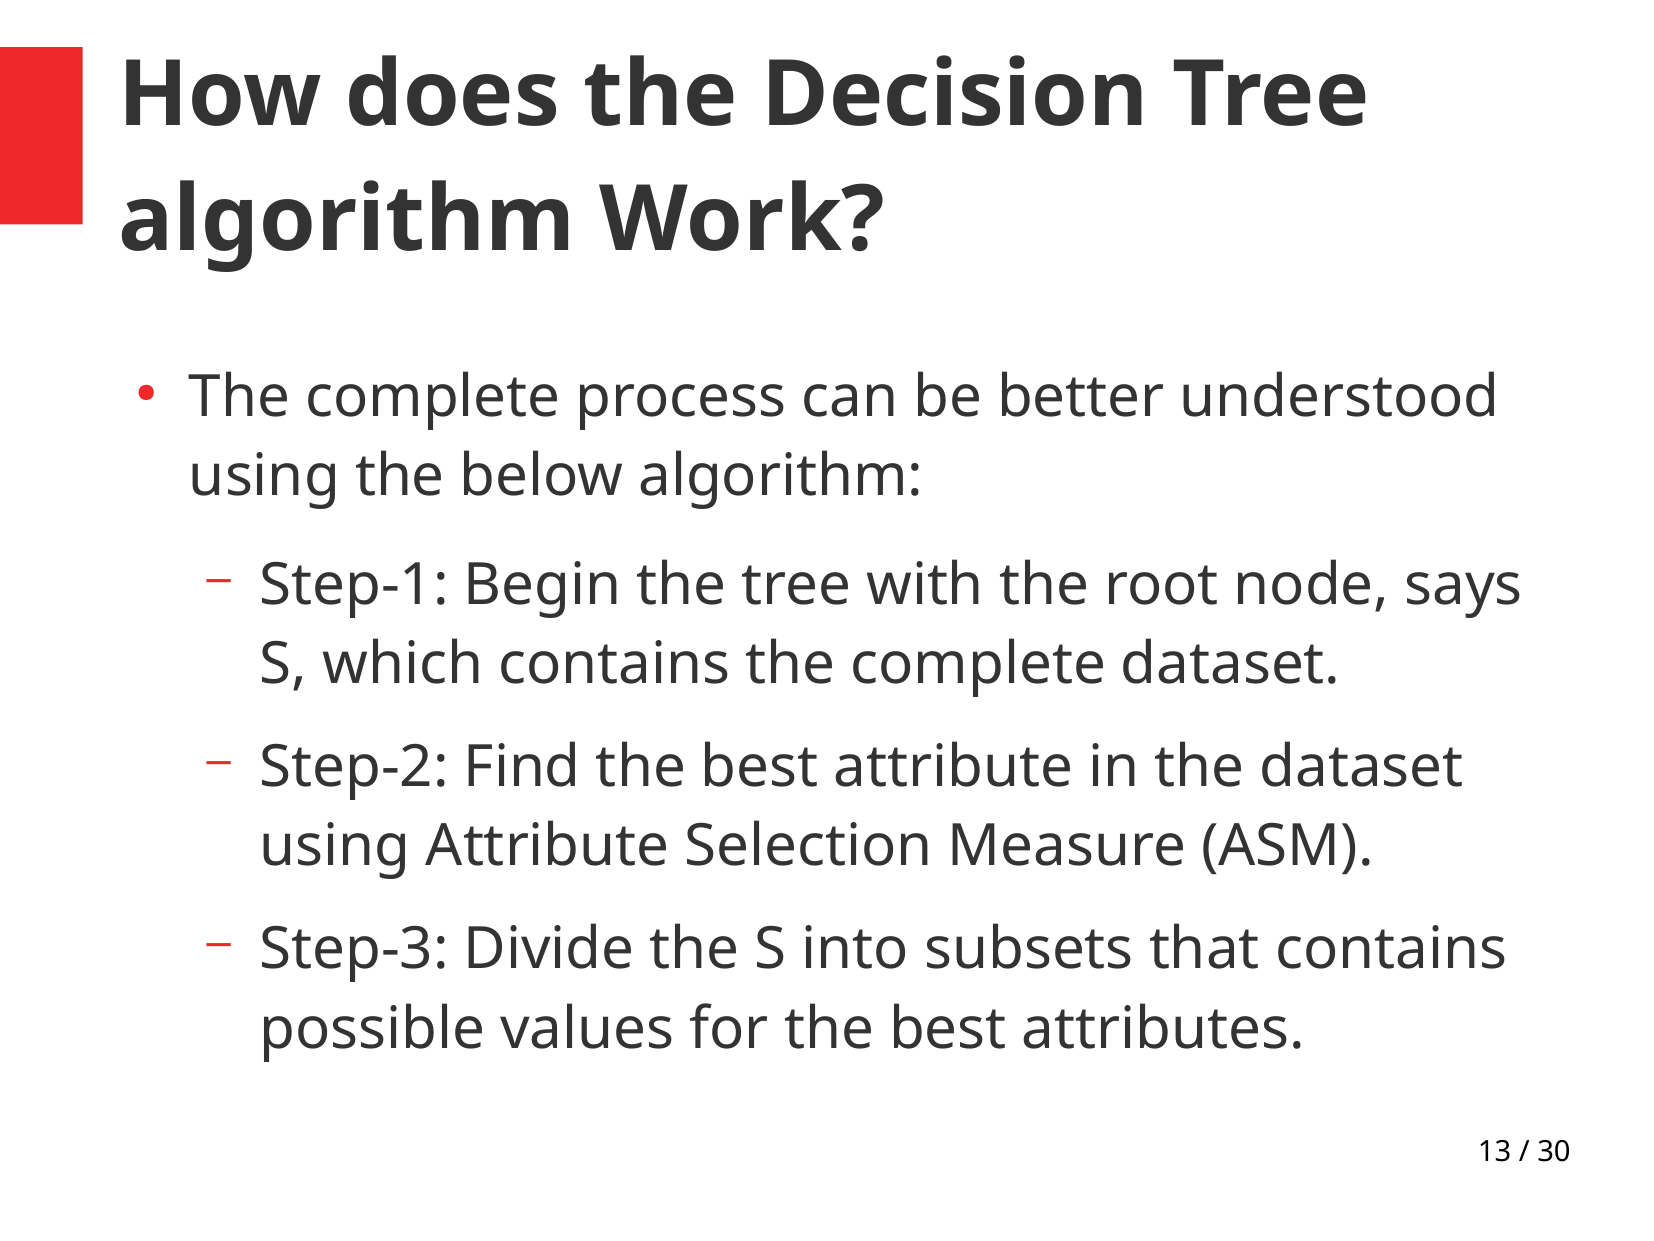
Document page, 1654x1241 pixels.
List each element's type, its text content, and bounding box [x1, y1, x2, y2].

title How does the Decision Tree algorithm Work? [118, 28, 1571, 278]
list The complete process can be better understood using the below algorithm: Step-1: Begin the tree with the root node, says S, which contains the complete dataset. Step-2: Find the best attribute in the dataset using Attribute Selection Measure (ASM). Step-3: Divide the S into subsets that contains possible values for the best attributes. [118, 354, 1536, 1074]
